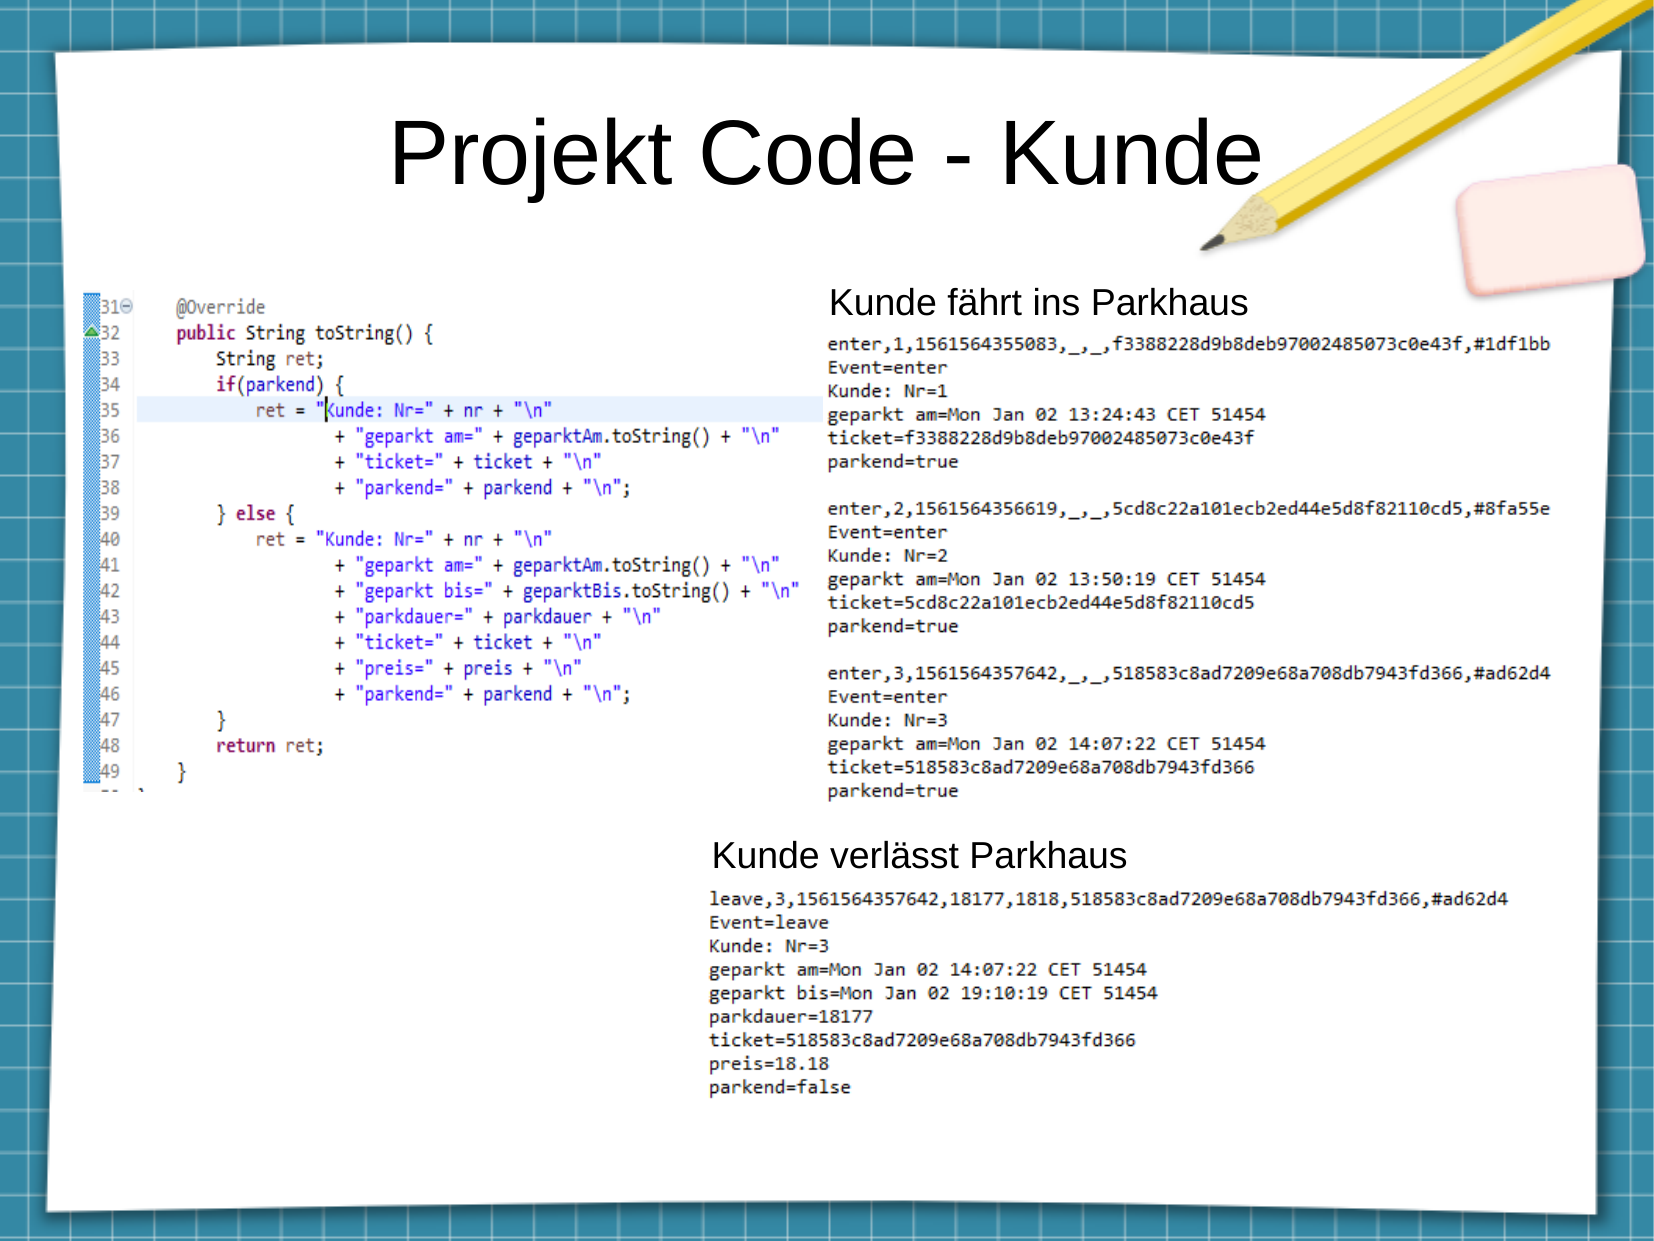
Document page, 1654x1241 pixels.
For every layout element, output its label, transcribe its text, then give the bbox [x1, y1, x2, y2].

text_box Kunde verlässt Parkhaus [696, 826, 1143, 884]
text_box Kunde fährt ins Parkhaus [813, 273, 1264, 331]
picture [0, 0, 1654, 1241]
title Projekt Code - Kunde [82, 49, 1571, 257]
